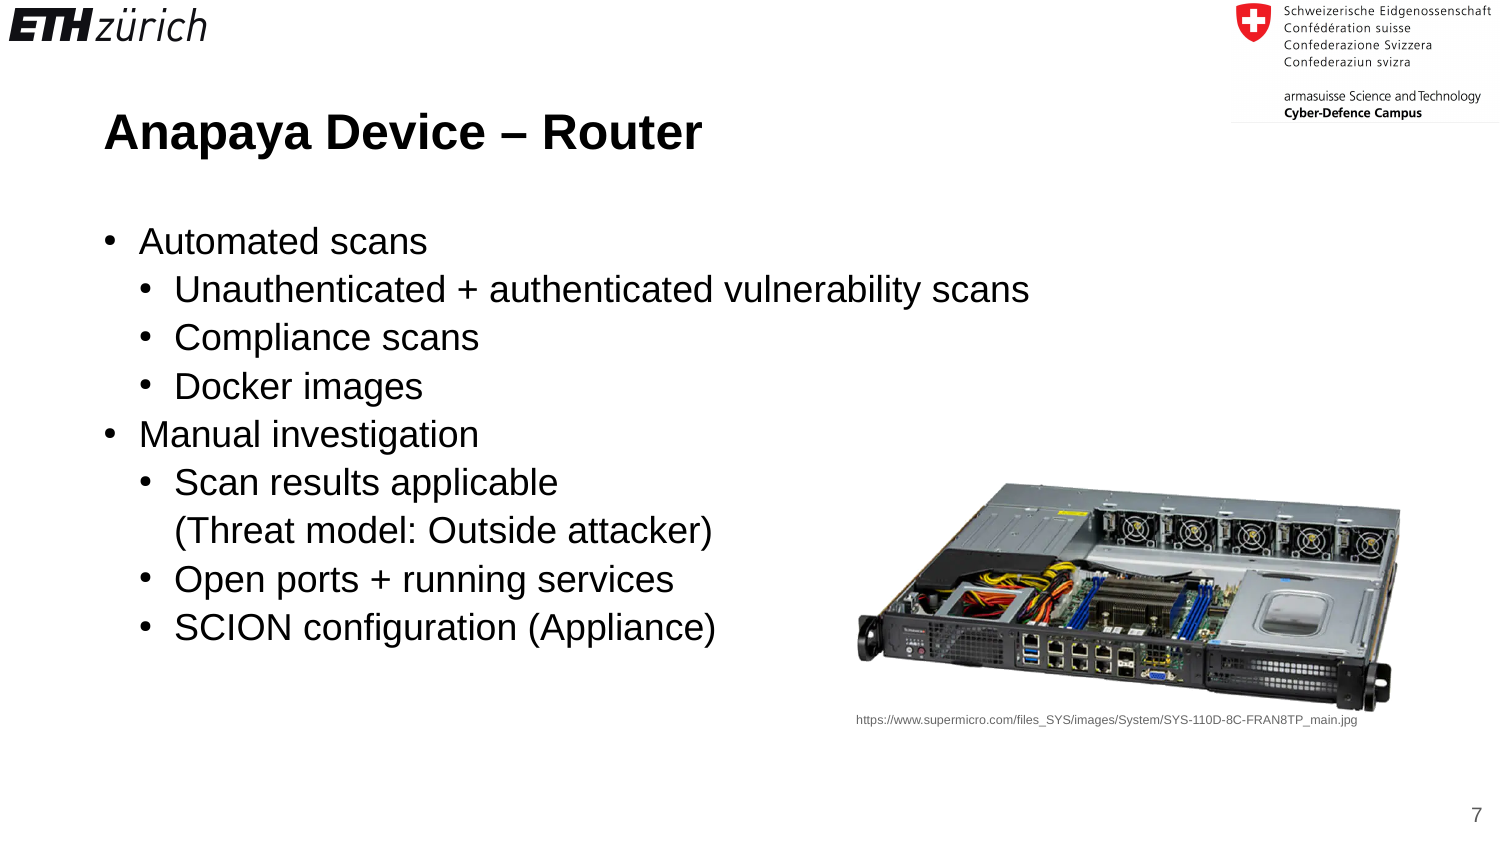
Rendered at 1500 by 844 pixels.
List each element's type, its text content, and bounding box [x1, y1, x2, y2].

text_box Automated scans Unauthenticated + authenticated vulnerability scans Compliance scans Docker images Manual investigation Scan results applicable (Threat model: Outside attacker) Open ports + running services SCION configuration (Appliance) [88, 206, 1093, 680]
text_box Anapaya Device – Router [88, 88, 1182, 178]
text_box https://www.supermicro.com/files_SYS/images/System/SYS-110D-8C-FRAN8TP_main.jpg [841, 705, 1433, 765]
picture [1231, 0, 1500, 123]
picture [8, 8, 207, 42]
picture [841, 481, 1433, 705]
